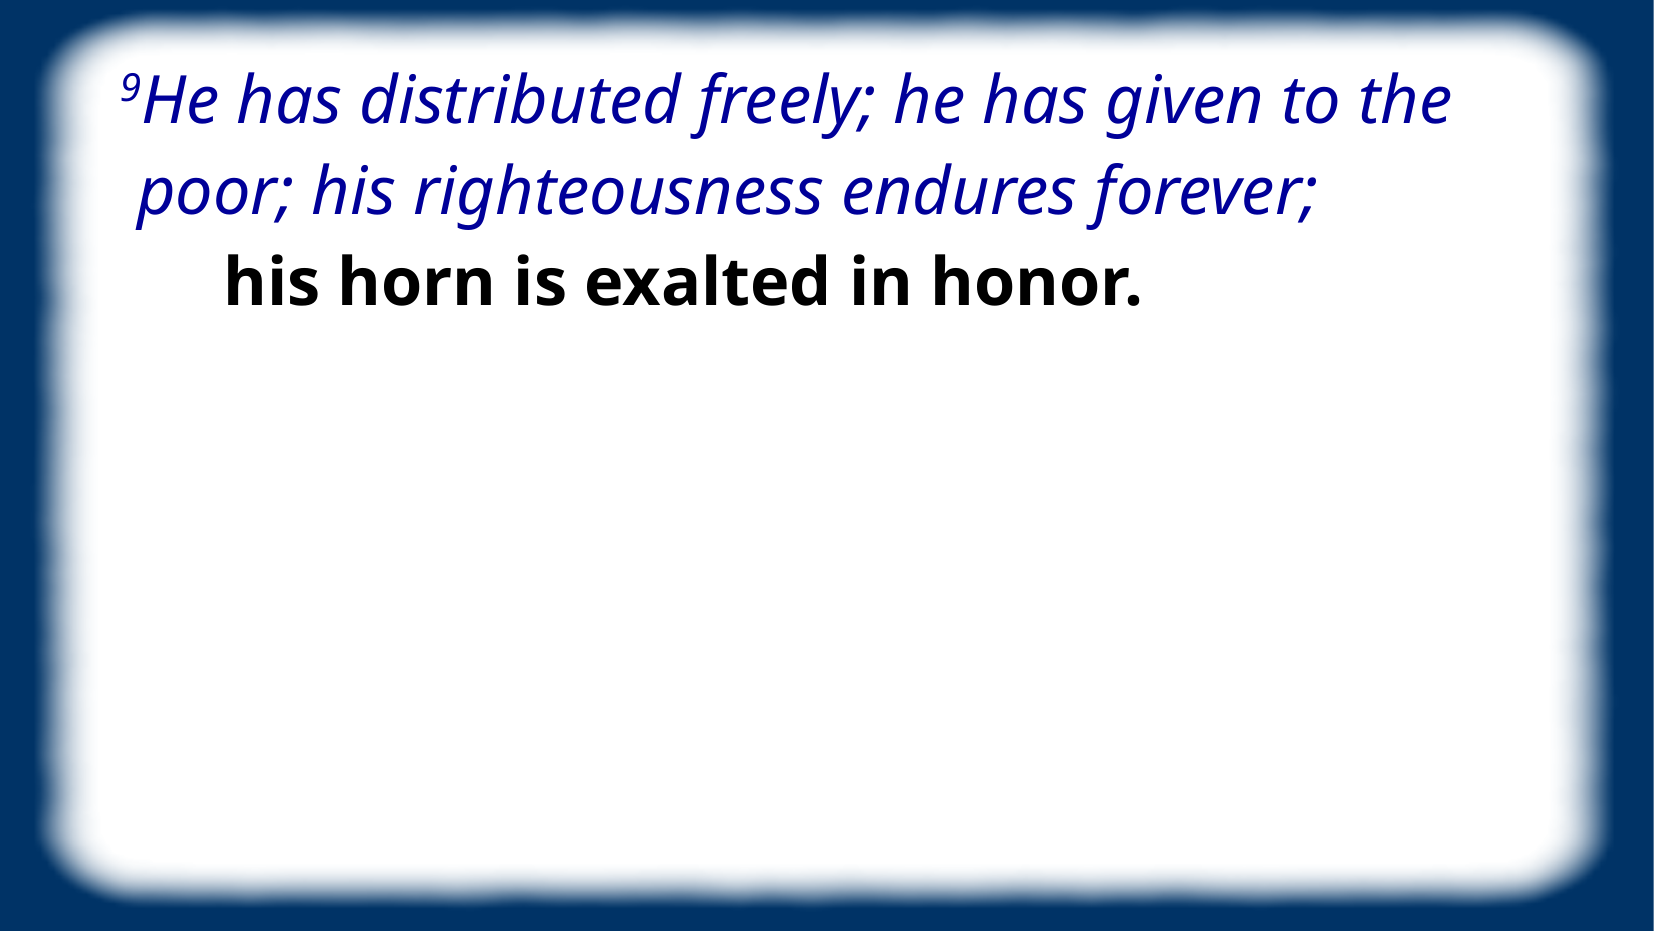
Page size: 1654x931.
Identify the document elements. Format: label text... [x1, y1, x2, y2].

picture [0, 0, 1654, 931]
text_box 9He has distributed freely; he has given to the poor; his righteousness endures forever; his horn is exalted in honor. [105, 45, 1546, 327]
